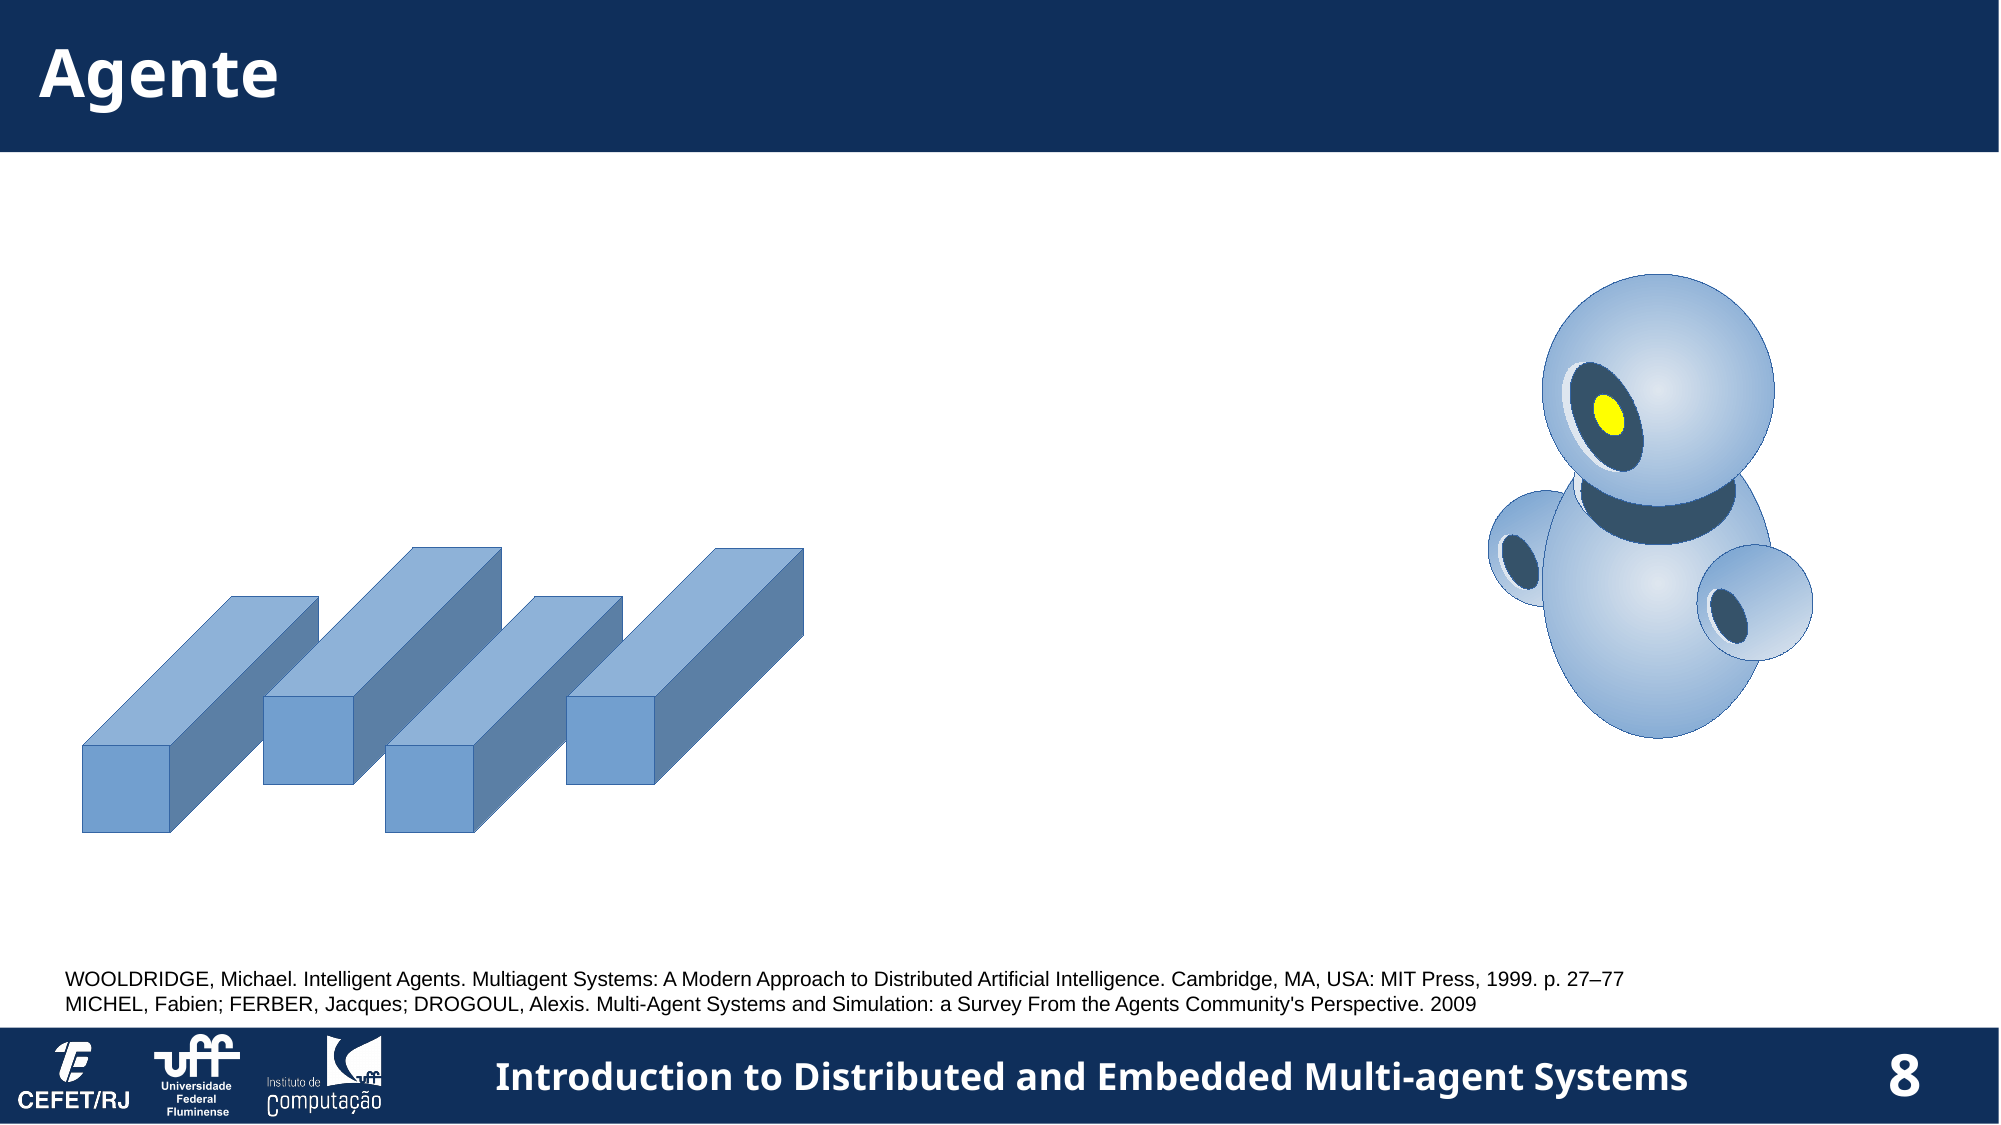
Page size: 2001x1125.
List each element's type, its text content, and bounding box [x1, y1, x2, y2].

text_box WOOLDRIDGE, Michael. Intelligent Agents. Multiagent Systems: A Modern Approach to Distributed Artificial Intelligence. Cambridge, MA, USA: MIT Press, 1999. p. 27–77 MICHEL, Fabien; FERBER, Jacques; DROGOUL, Alexis. Multi-Agent Systems and Simulation: a Survey From the Agents Community's Perspective. 2009 [50, 958, 1969, 1024]
text_box Agente [25, 23, 1999, 119]
picture [265, 1033, 383, 1117]
text_box [1488, 274, 1813, 739]
picture [153, 1033, 241, 1121]
picture [18, 1021, 129, 1125]
text_box [83, 549, 804, 833]
